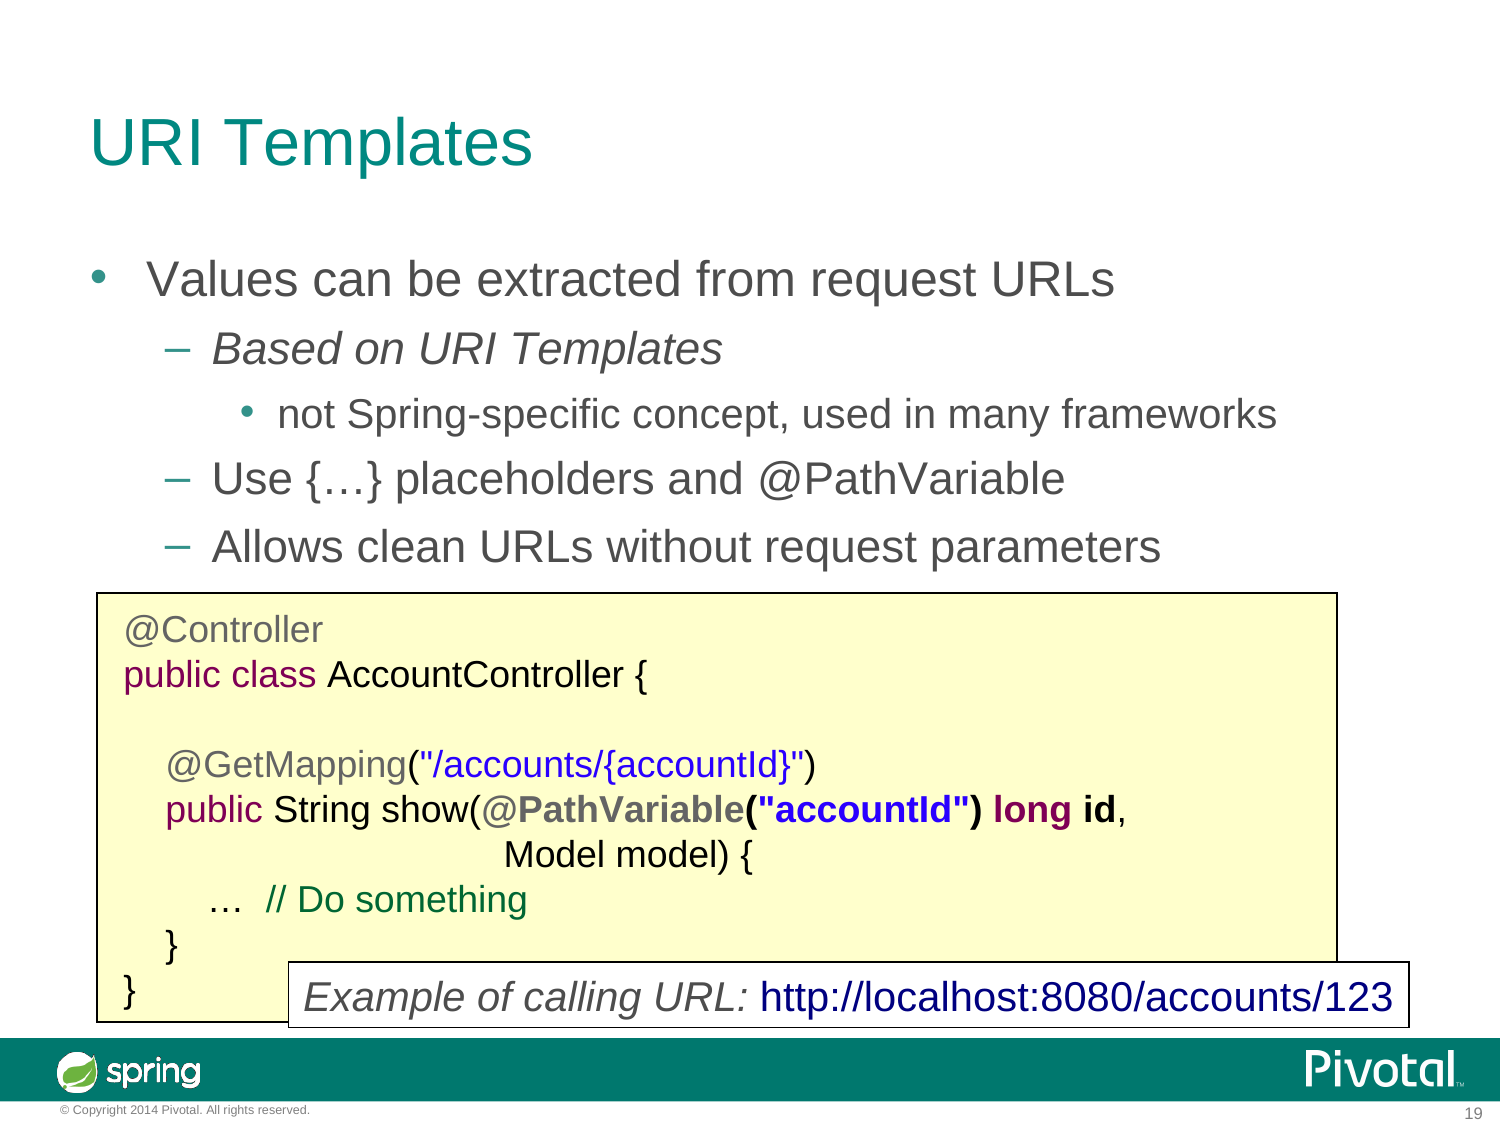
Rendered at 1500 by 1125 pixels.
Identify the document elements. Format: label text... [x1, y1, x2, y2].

title URI Templates [75, 45, 1426, 233]
list Values can be extracted from request URLs Based on URI Templates not Spring-specific concept, used in many frameworks Use {…} placeholders and @PathVariable Allows clean URLs without request parameters [75, 238, 1426, 982]
text_box @Controller public class AccountController { @GetMapping("/accounts/{accountId}") public String show(@PathVariable("accountId") long id, Model model) { … // Do something } } [96, 592, 1337, 1022]
text_box Example of calling URL: http://localhost:8080/accounts/123 [288, 962, 1409, 1028]
picture [1306, 1050, 1464, 1087]
picture [32, 1041, 210, 1103]
